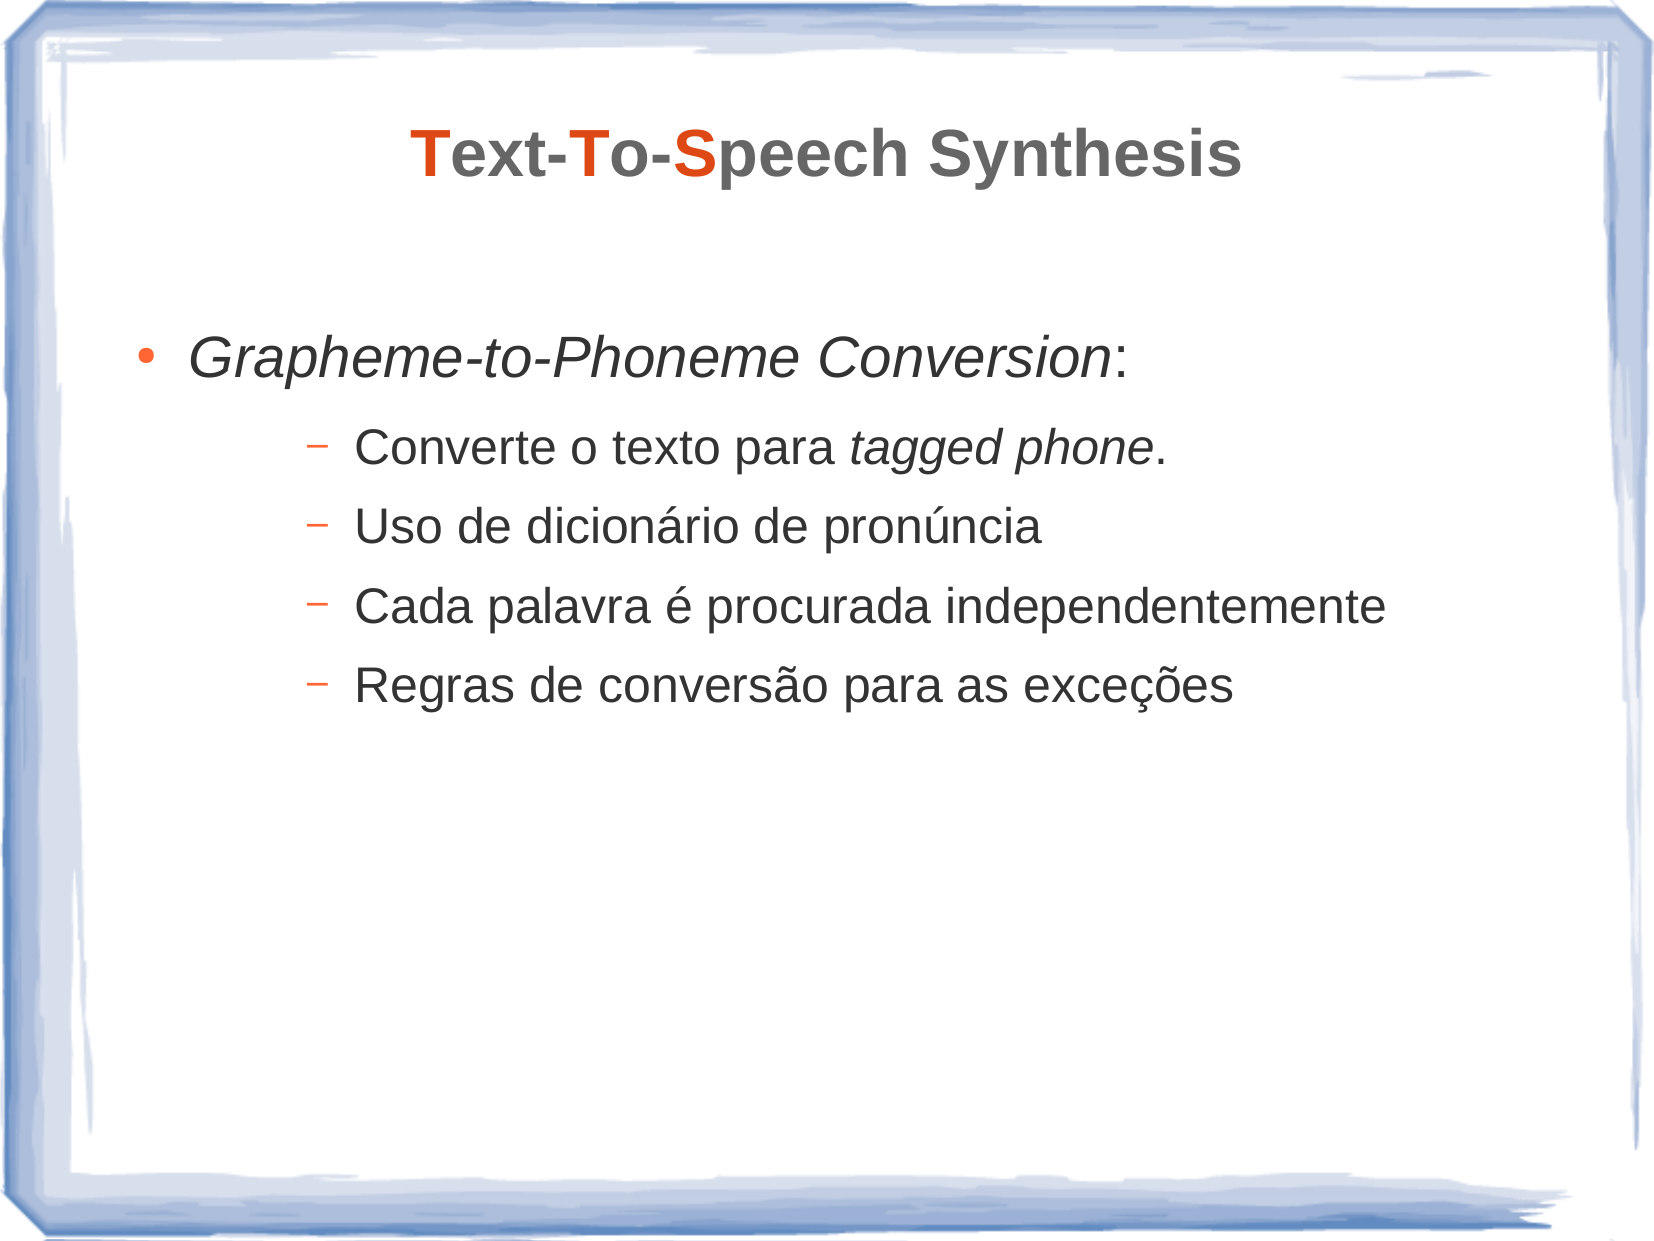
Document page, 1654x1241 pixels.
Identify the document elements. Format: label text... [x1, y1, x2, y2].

list Grapheme-to-Phoneme Conversion: Converte o texto para tagged phone. Uso de dicionário de pronúncia Cada palavra é procurada independentemente Regras de conversão para as exceções [118, 324, 1571, 1045]
picture [0, 0, 1654, 1241]
title Text-To-Speech Synthesis [82, 49, 1571, 257]
